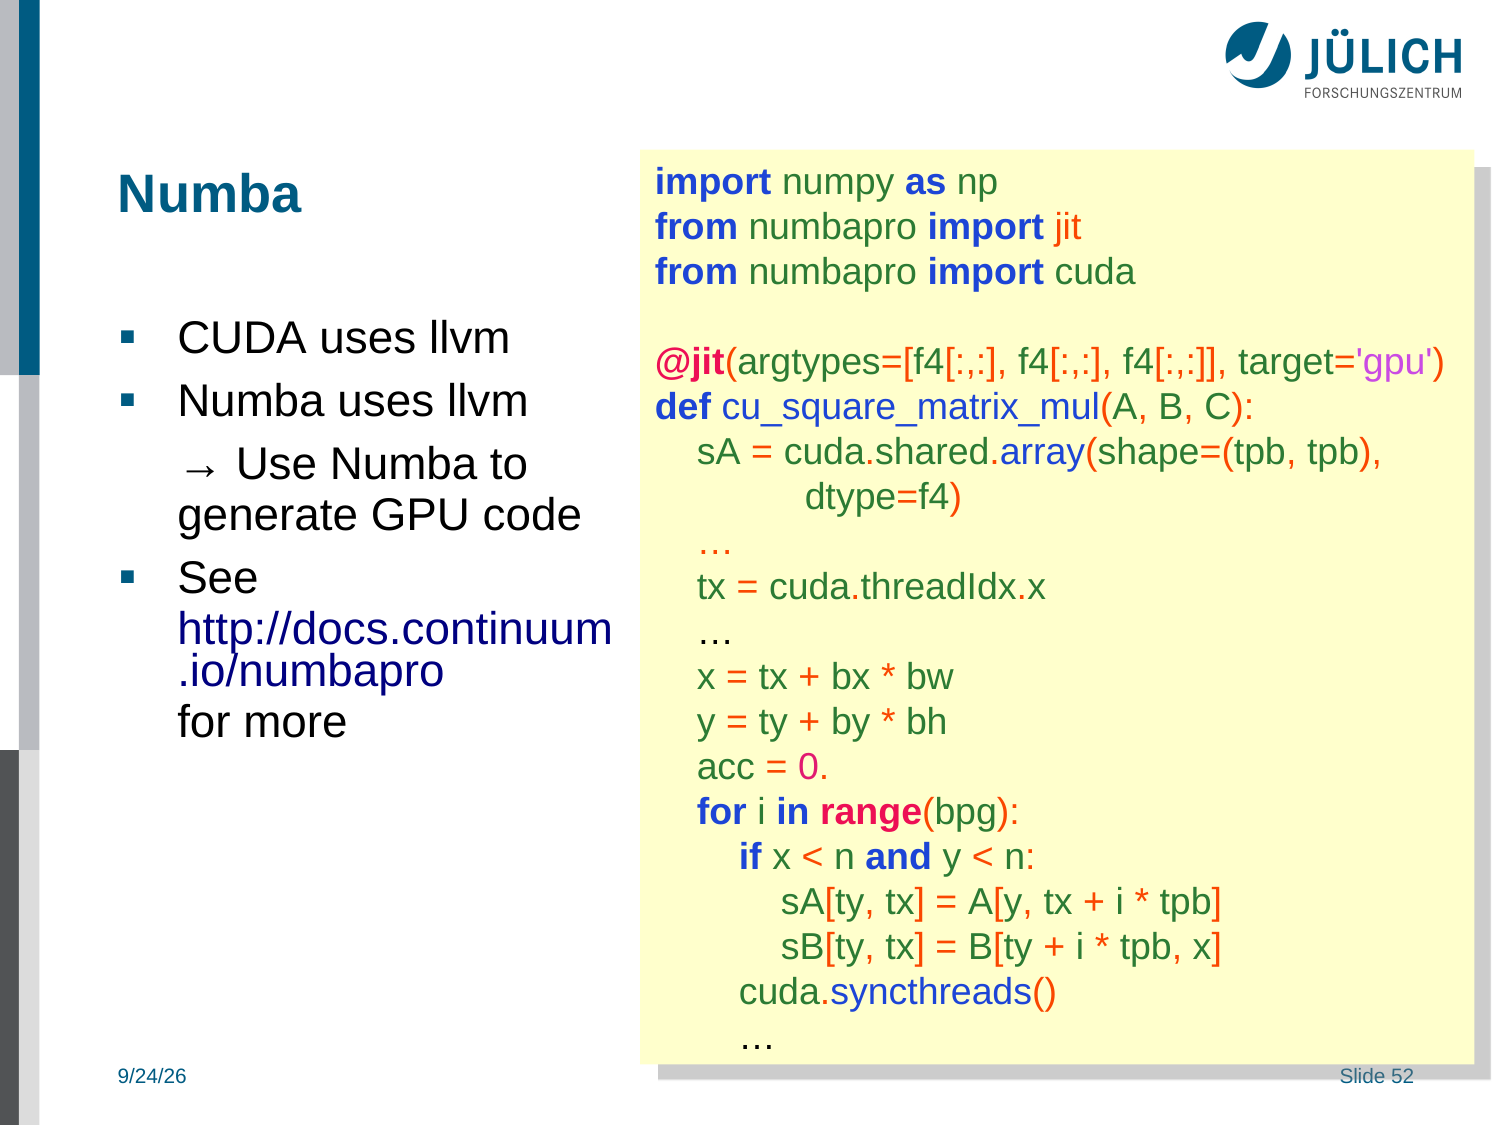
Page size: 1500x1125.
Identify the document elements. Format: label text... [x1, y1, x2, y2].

text_box import numpy as np from numbapro import jit from numbapro import cuda @jit(argtypes=[f4[:,:], f4[:,:], f4[:,:]], target='gpu') def cu_square_matrix_mul(A, B, C): sA = cuda.shared.array(shape=(tpb, tpb), dtype=f4) … tx = cuda.threadIdx.x … x = tx + bx * bw y = ty + by * bh acc = 0. for i in range(bpg): if x < n and y < n: sA[ty, tx] = A[y, tx + i * tpb] sB[ty, tx] = B[ty + i * tpb, x] cuda.syncthreads() … [640, 149, 1475, 1065]
title Numba [117, 99, 1393, 288]
list CUDA uses llvm Numba uses llvm → Use Numba to generate GPU code See http://docs.continuum.io/numbaprofor more [64, 312, 623, 988]
picture [1224, 20, 1461, 98]
